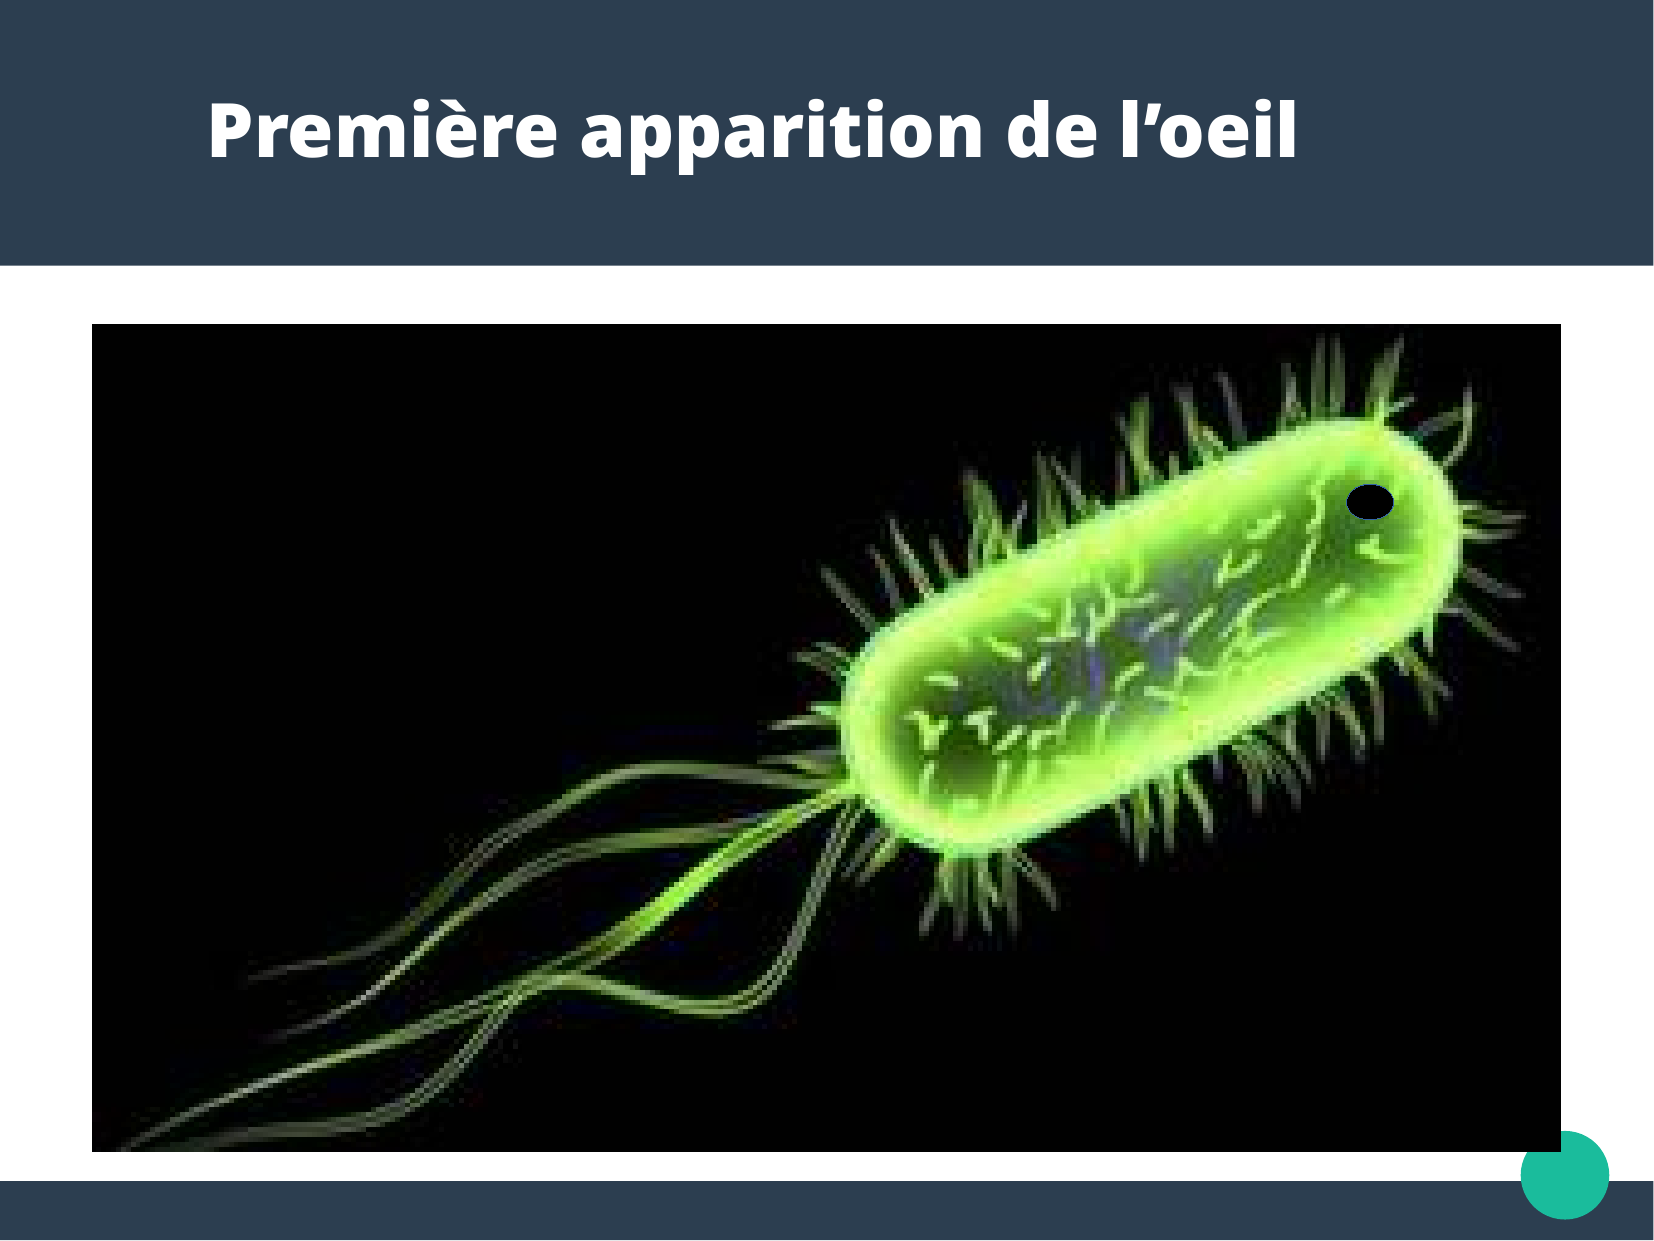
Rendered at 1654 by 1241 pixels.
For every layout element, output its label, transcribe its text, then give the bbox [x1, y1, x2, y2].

text_box [1346, 484, 1394, 520]
picture [92, 324, 1561, 1152]
title Première apparition de l’oeil [59, 49, 1595, 207]
